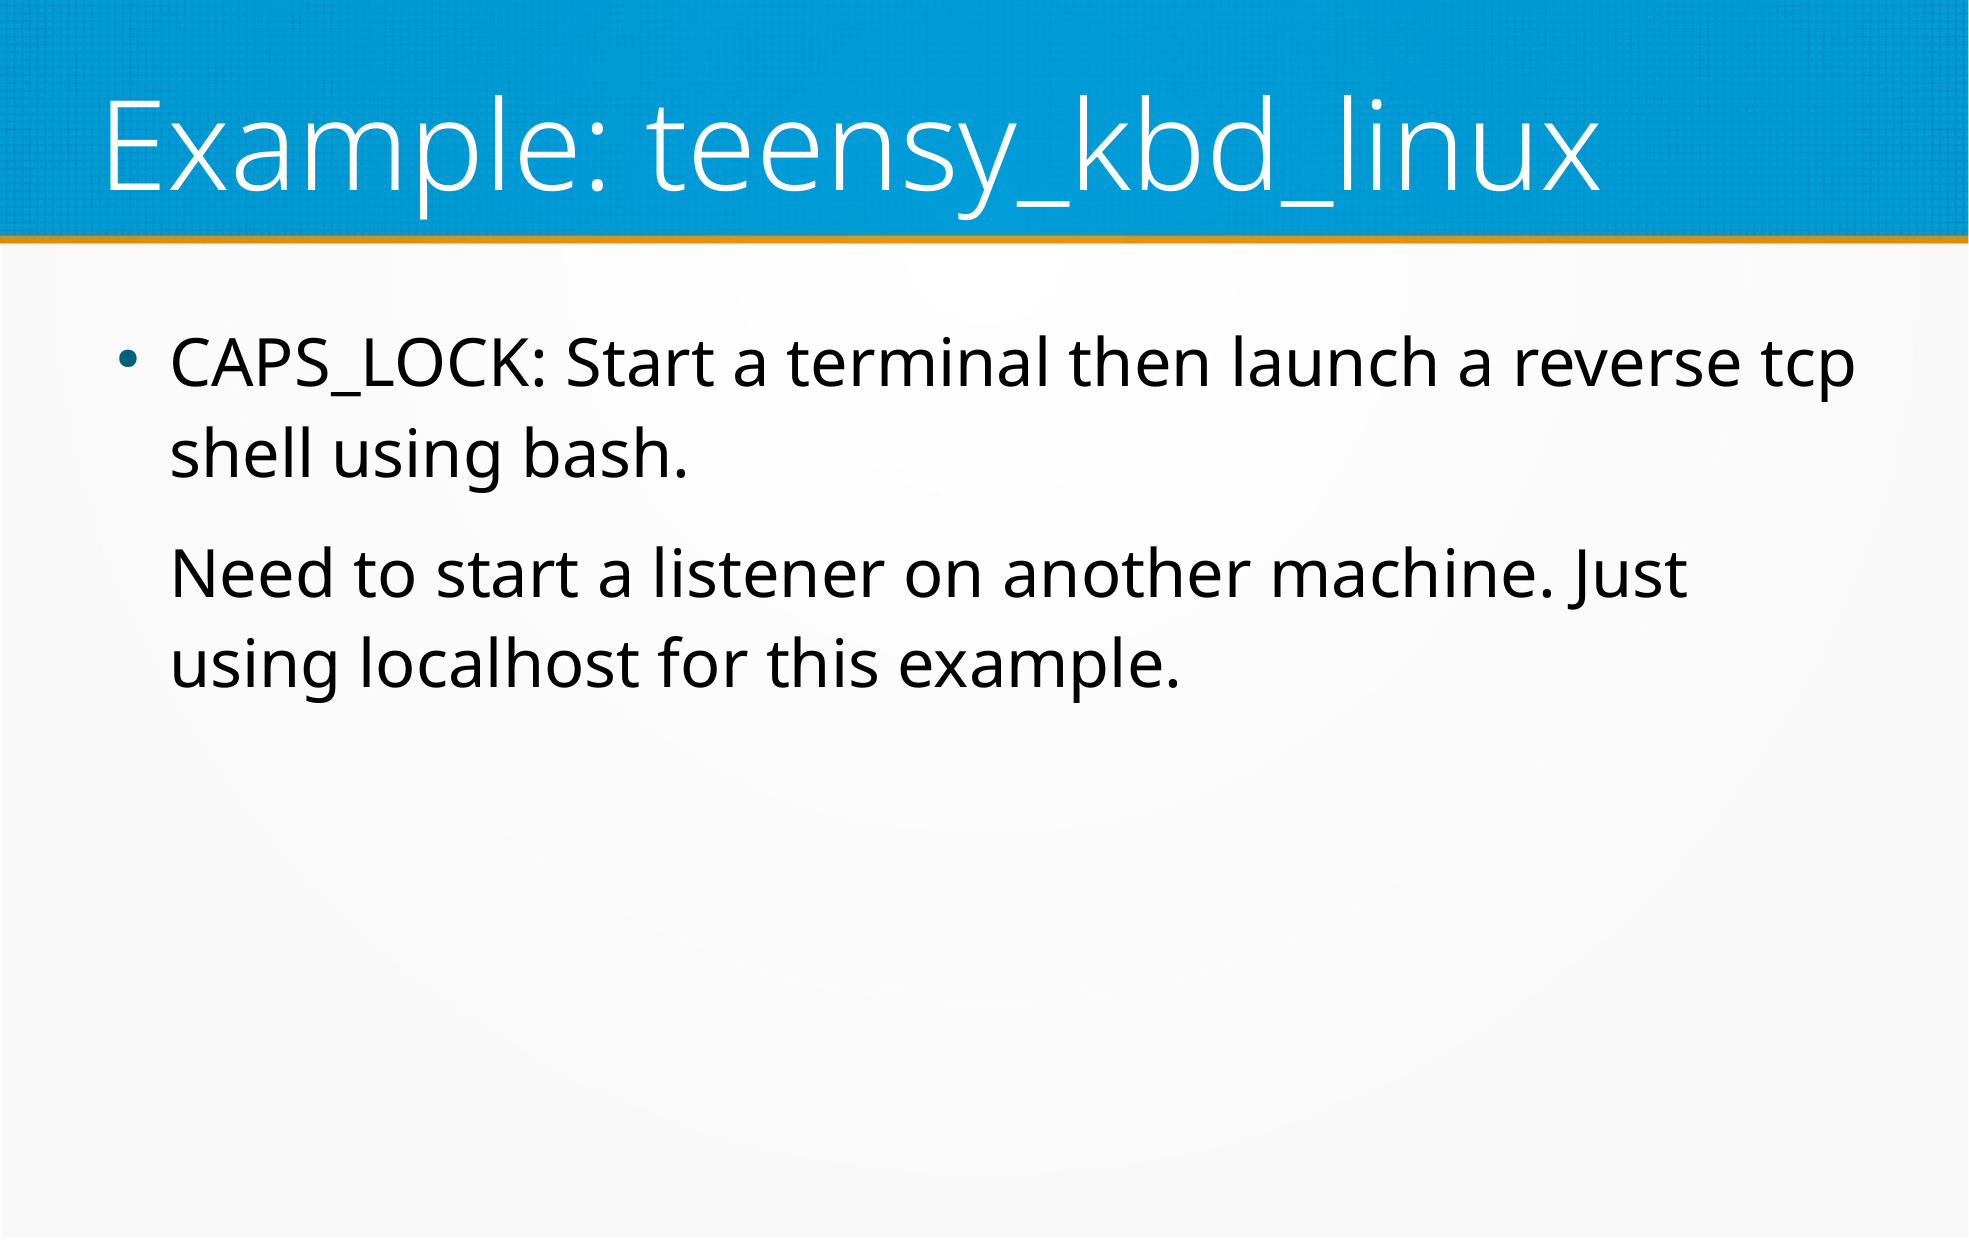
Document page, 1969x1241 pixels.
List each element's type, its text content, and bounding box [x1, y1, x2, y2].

title Example: teensy_kbd_linux [98, 19, 1870, 227]
list CAPS_LOCK: Start a terminal then launch a reverse tcp shell using bash. Need to start a listener on another machine. Just using localhost for this example. [98, 315, 1861, 1081]
picture [0, 233, 1969, 1241]
